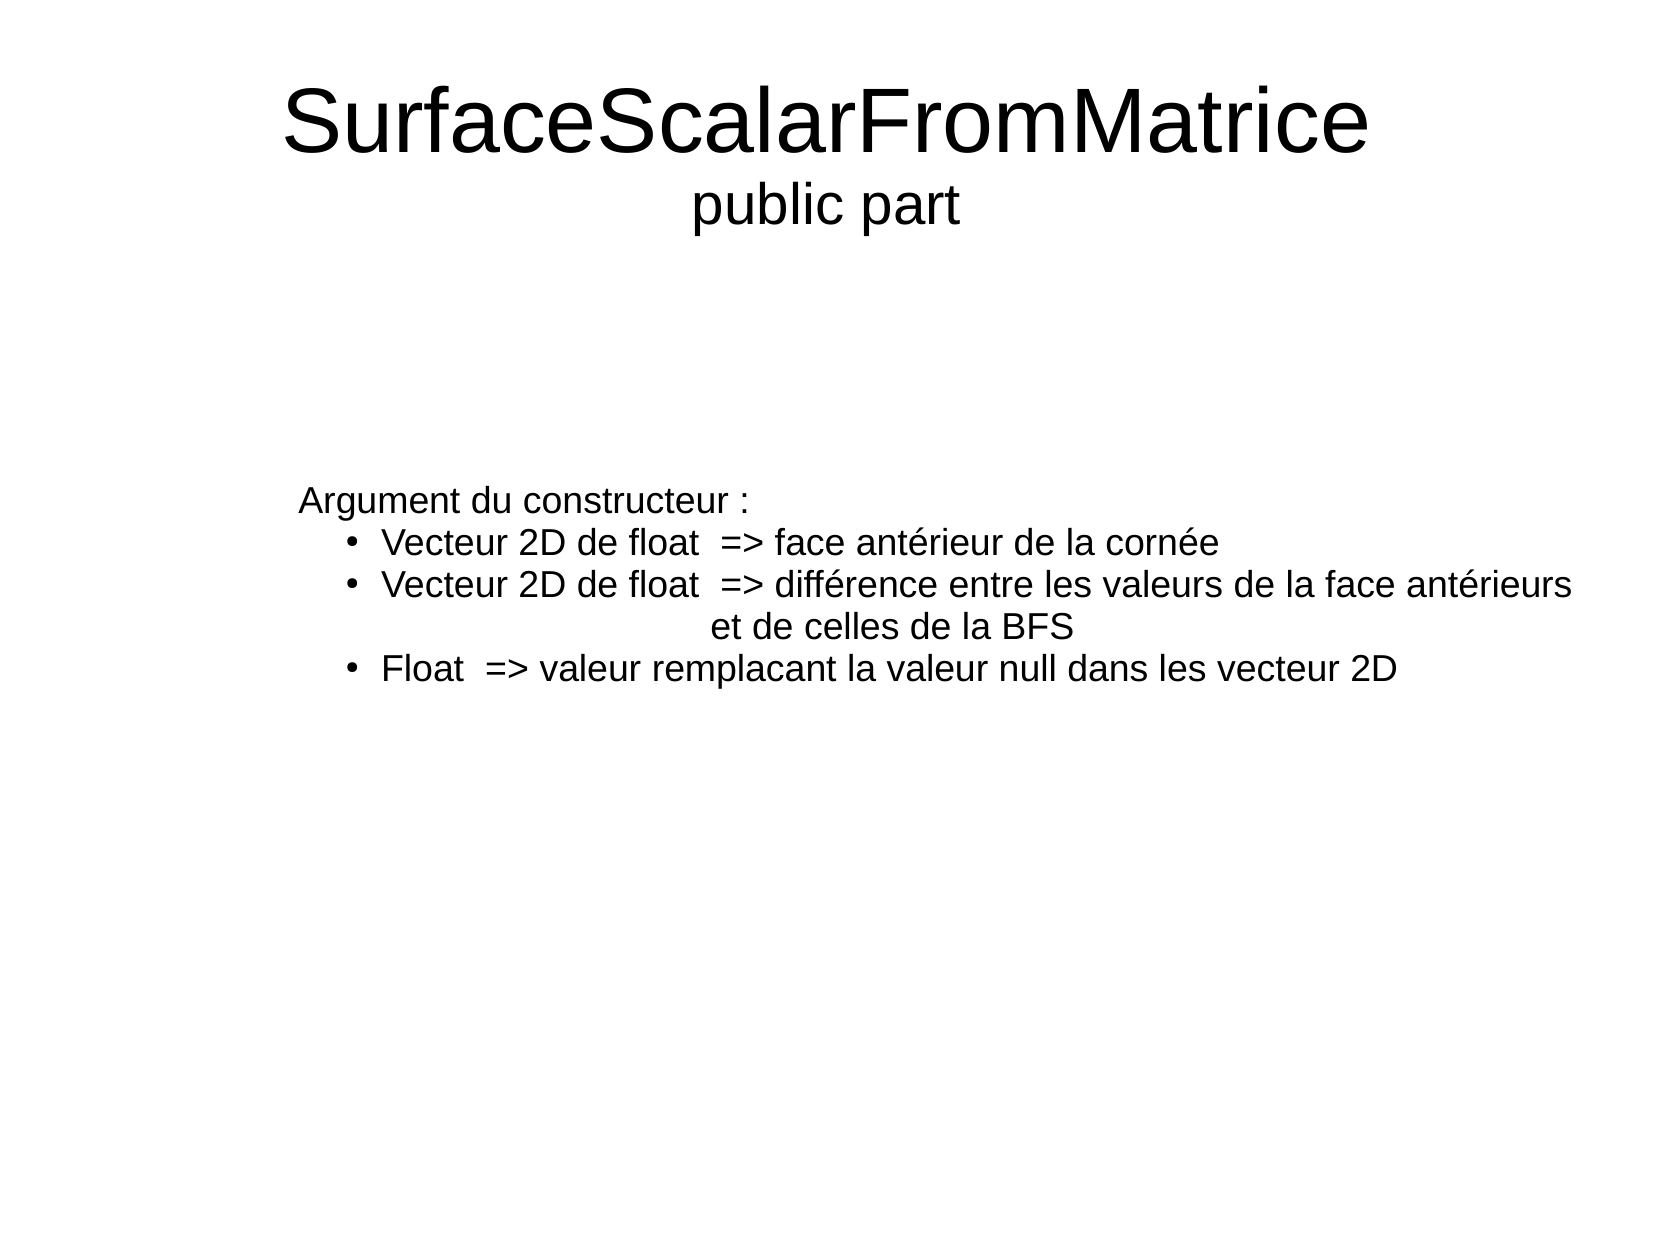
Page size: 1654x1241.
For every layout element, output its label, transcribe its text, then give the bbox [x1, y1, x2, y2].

text_box Argument du constructeur : Vecteur 2D de float => face antérieur de la cornée Vecteur 2D de float => différence entre les valeurs de la face antérieurs et de celles de la BFS Float => valeur remplacant la valeur null dans les vecteur 2D [283, 472, 1588, 866]
title SurfaceScalarFromMatrice public part [82, 49, 1571, 257]
